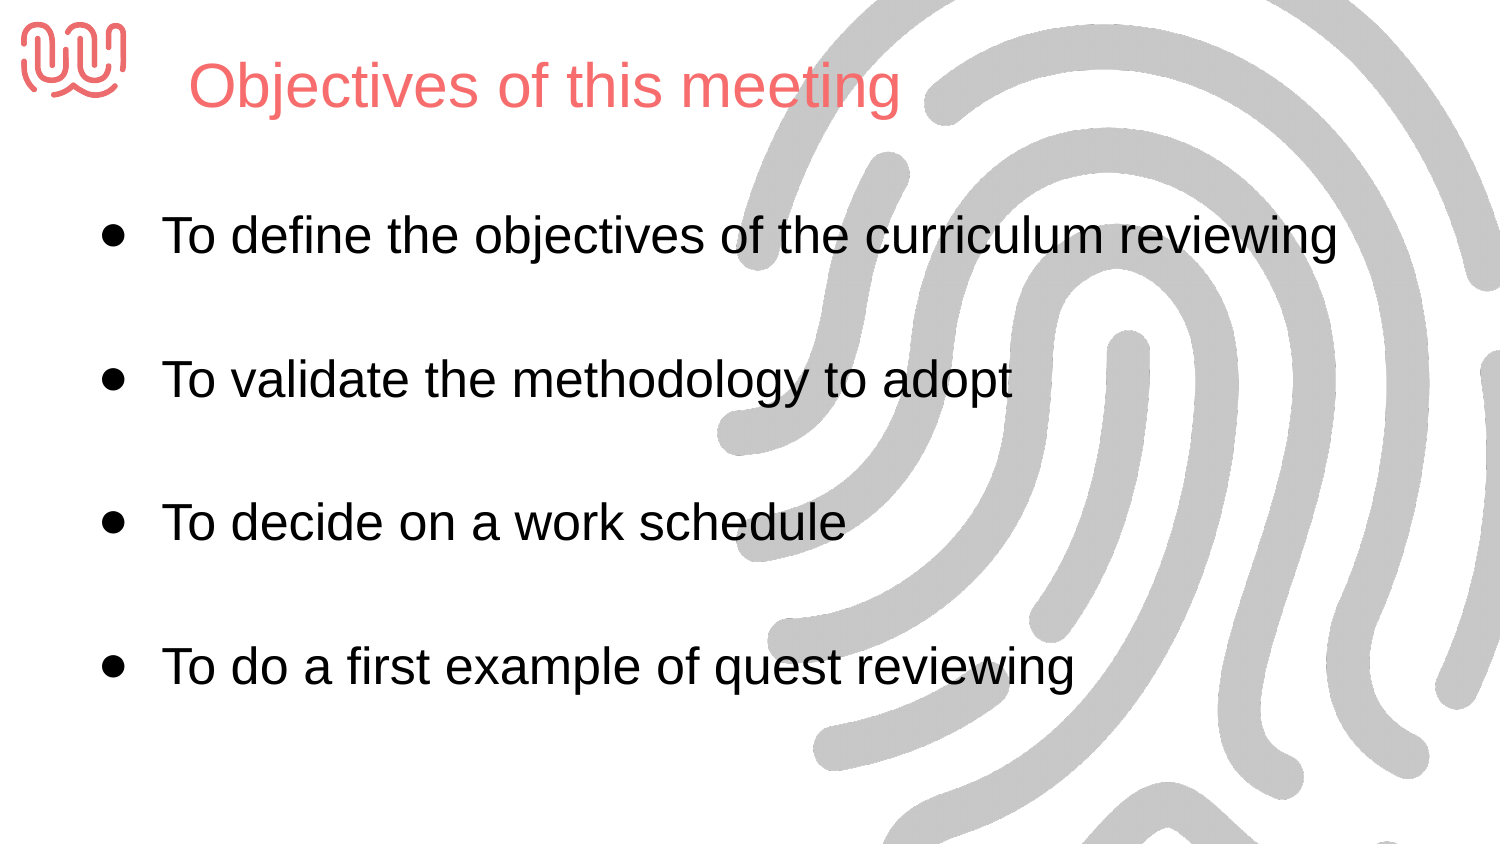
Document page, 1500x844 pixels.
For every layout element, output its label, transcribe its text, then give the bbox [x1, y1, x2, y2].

title Objectives of this meeting [173, 38, 1288, 126]
list To define the objectives of the curriculum reviewing To validate the methodology to adopt To decide on a work schedule To do a first example of quest reviewing [71, 182, 1411, 711]
picture [454, 0, 1500, 844]
picture [20, 20, 134, 101]
